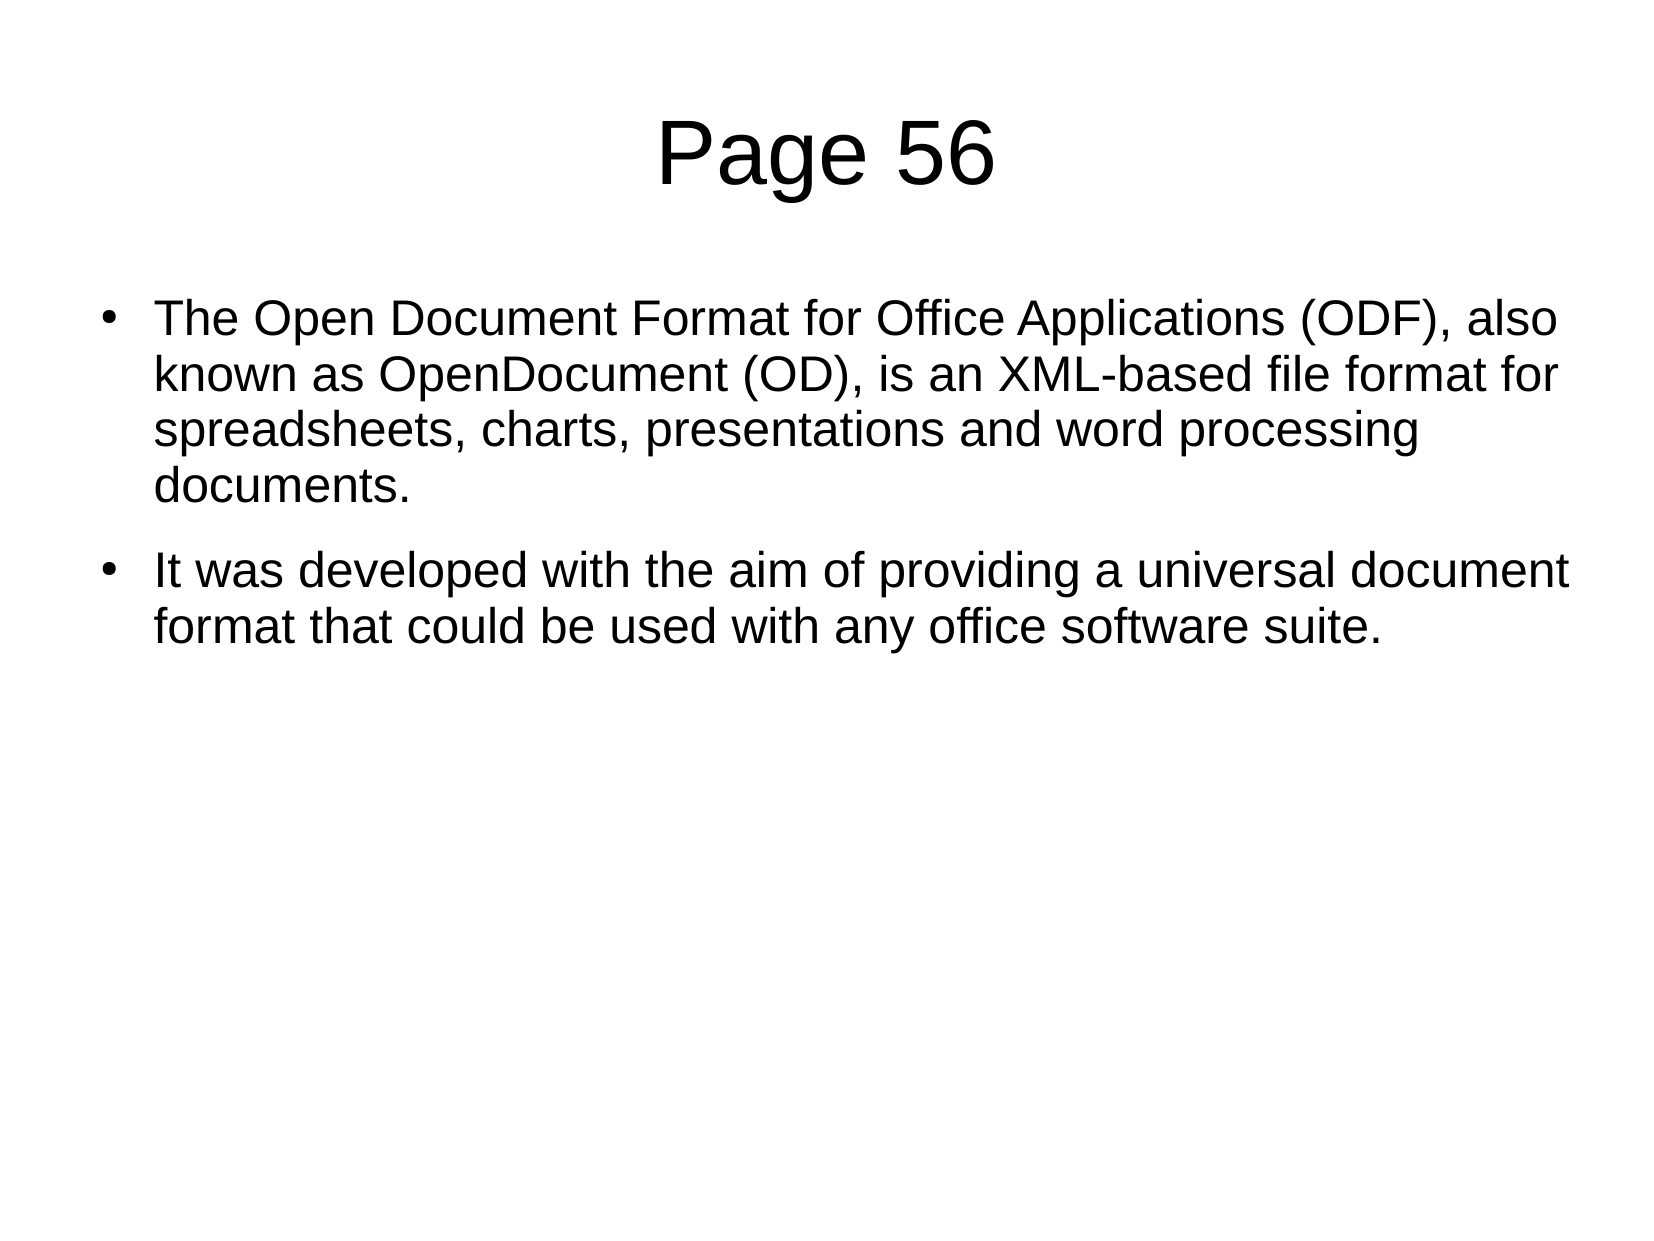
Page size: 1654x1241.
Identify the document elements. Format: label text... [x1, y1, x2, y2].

title Page 56 [82, 49, 1571, 257]
list The Open Document Format for Office Applications (ODF), also known as OpenDocument (OD), is an XML-based file format for spreadsheets, charts, presentations and word processing documents. It was developed with the aim of providing a universal document format that could be used with any office software suite. [82, 290, 1571, 1109]
